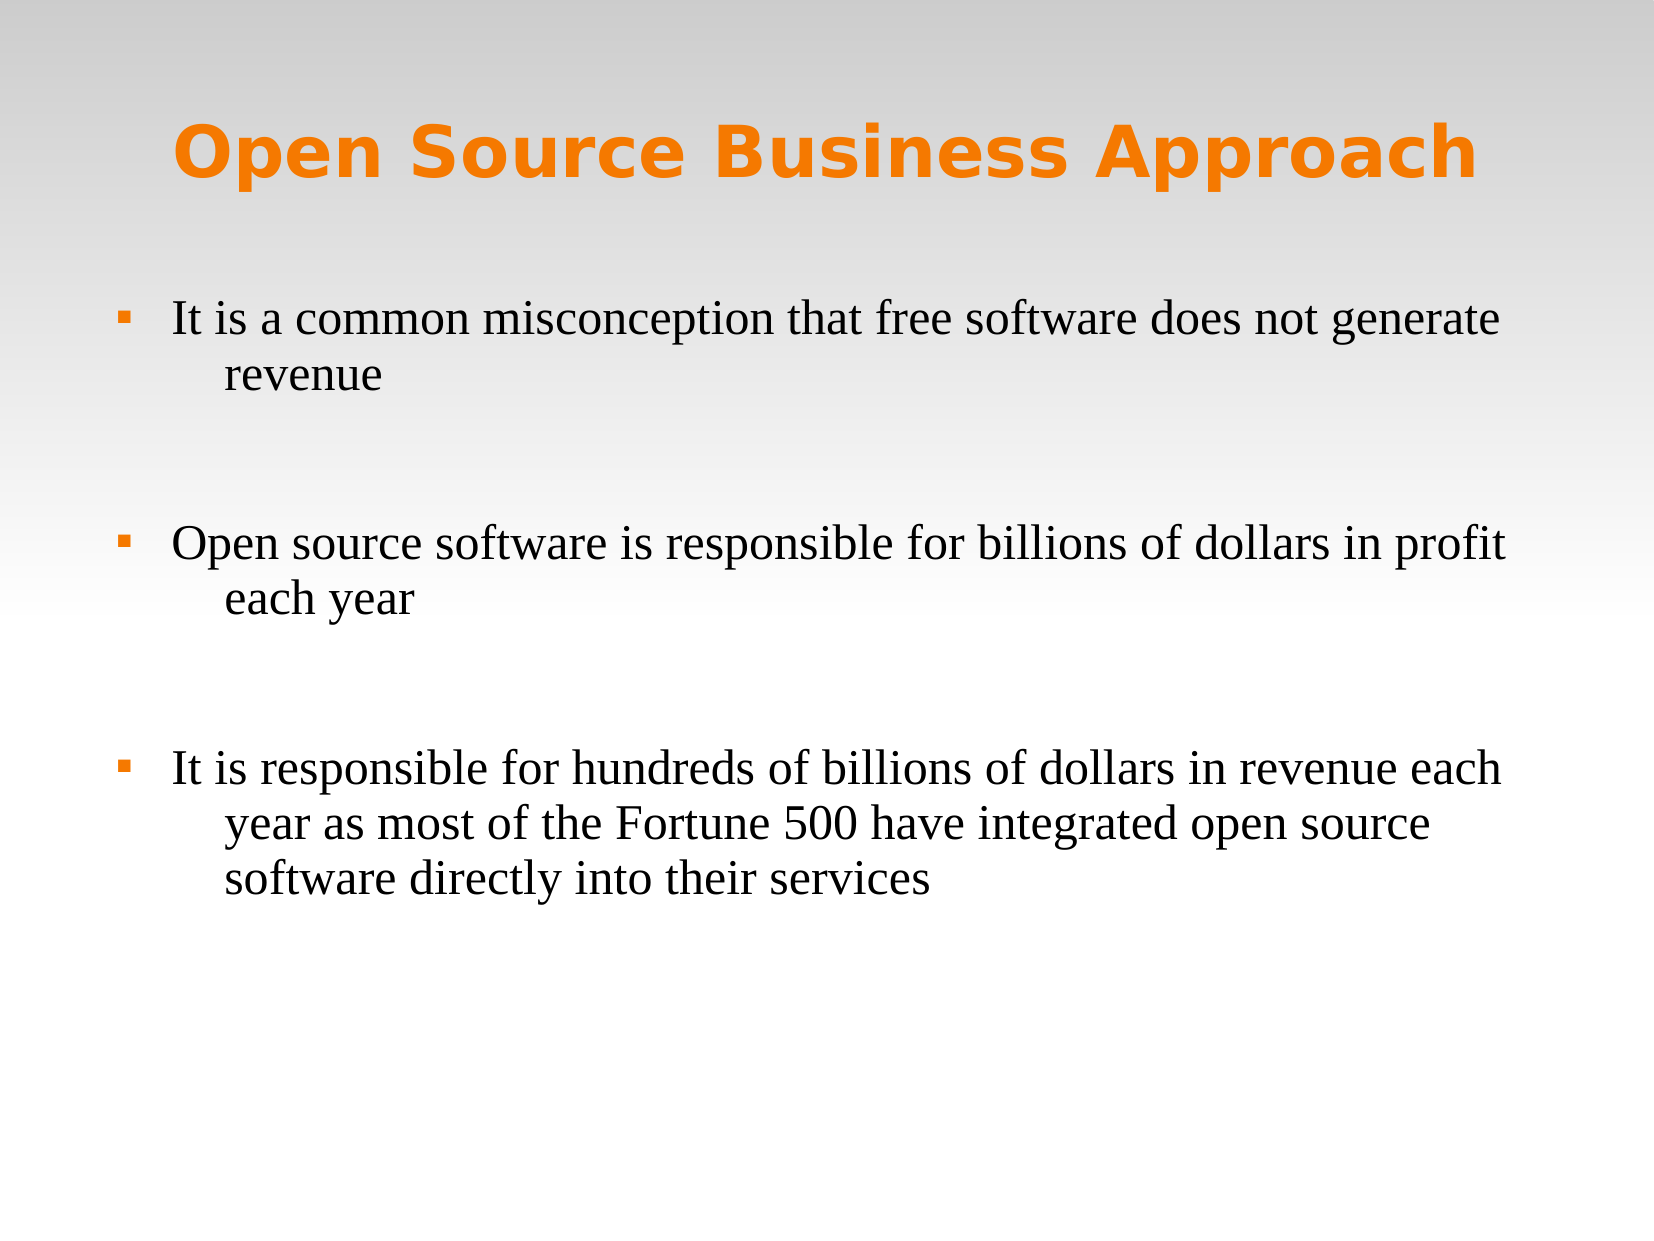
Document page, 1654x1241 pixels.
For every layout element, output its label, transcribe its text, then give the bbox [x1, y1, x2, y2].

list It is a common misconception that free software does not generate revenue Open source software is responsible for billions of dollars in profit each year It is responsible for hundreds of billions of dollars in revenue each year as most of the Fortune 500 have integrated open source software directly into their services [82, 290, 1571, 1109]
title Open Source Business Approach [82, 49, 1571, 257]
